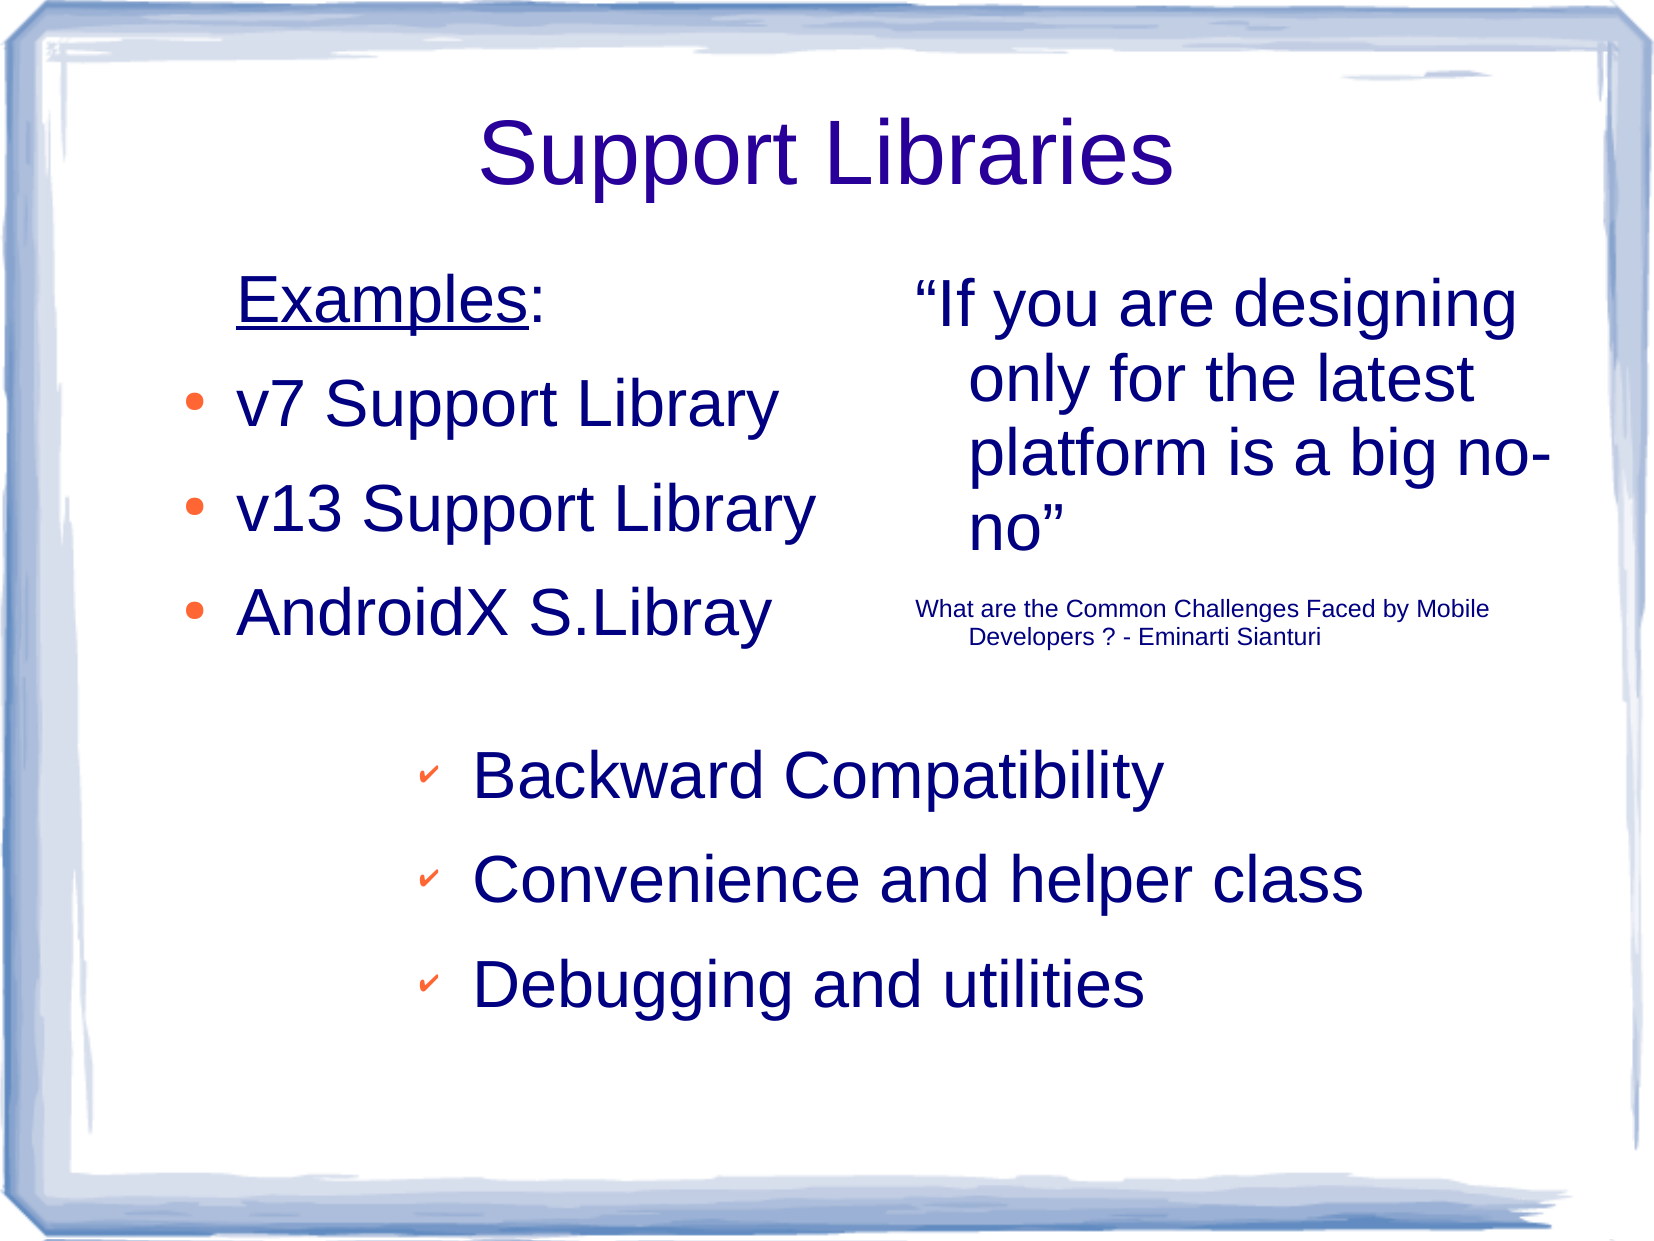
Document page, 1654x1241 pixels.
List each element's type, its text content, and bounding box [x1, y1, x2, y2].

picture [0, 0, 1654, 1241]
list Backward Compatibility Convenience and helper class Debugging and utilities [383, 738, 1477, 1097]
list Examples: v7 Support Library v13 Support Library AndroidX S.Libray [147, 261, 857, 650]
list “If you are designing only for the latest platform is a big no-no” What are the Common Challenges Faced by Mobile Developers ? - Eminarti Sianturi [826, 265, 1565, 720]
title Support Libraries [82, 49, 1571, 257]
